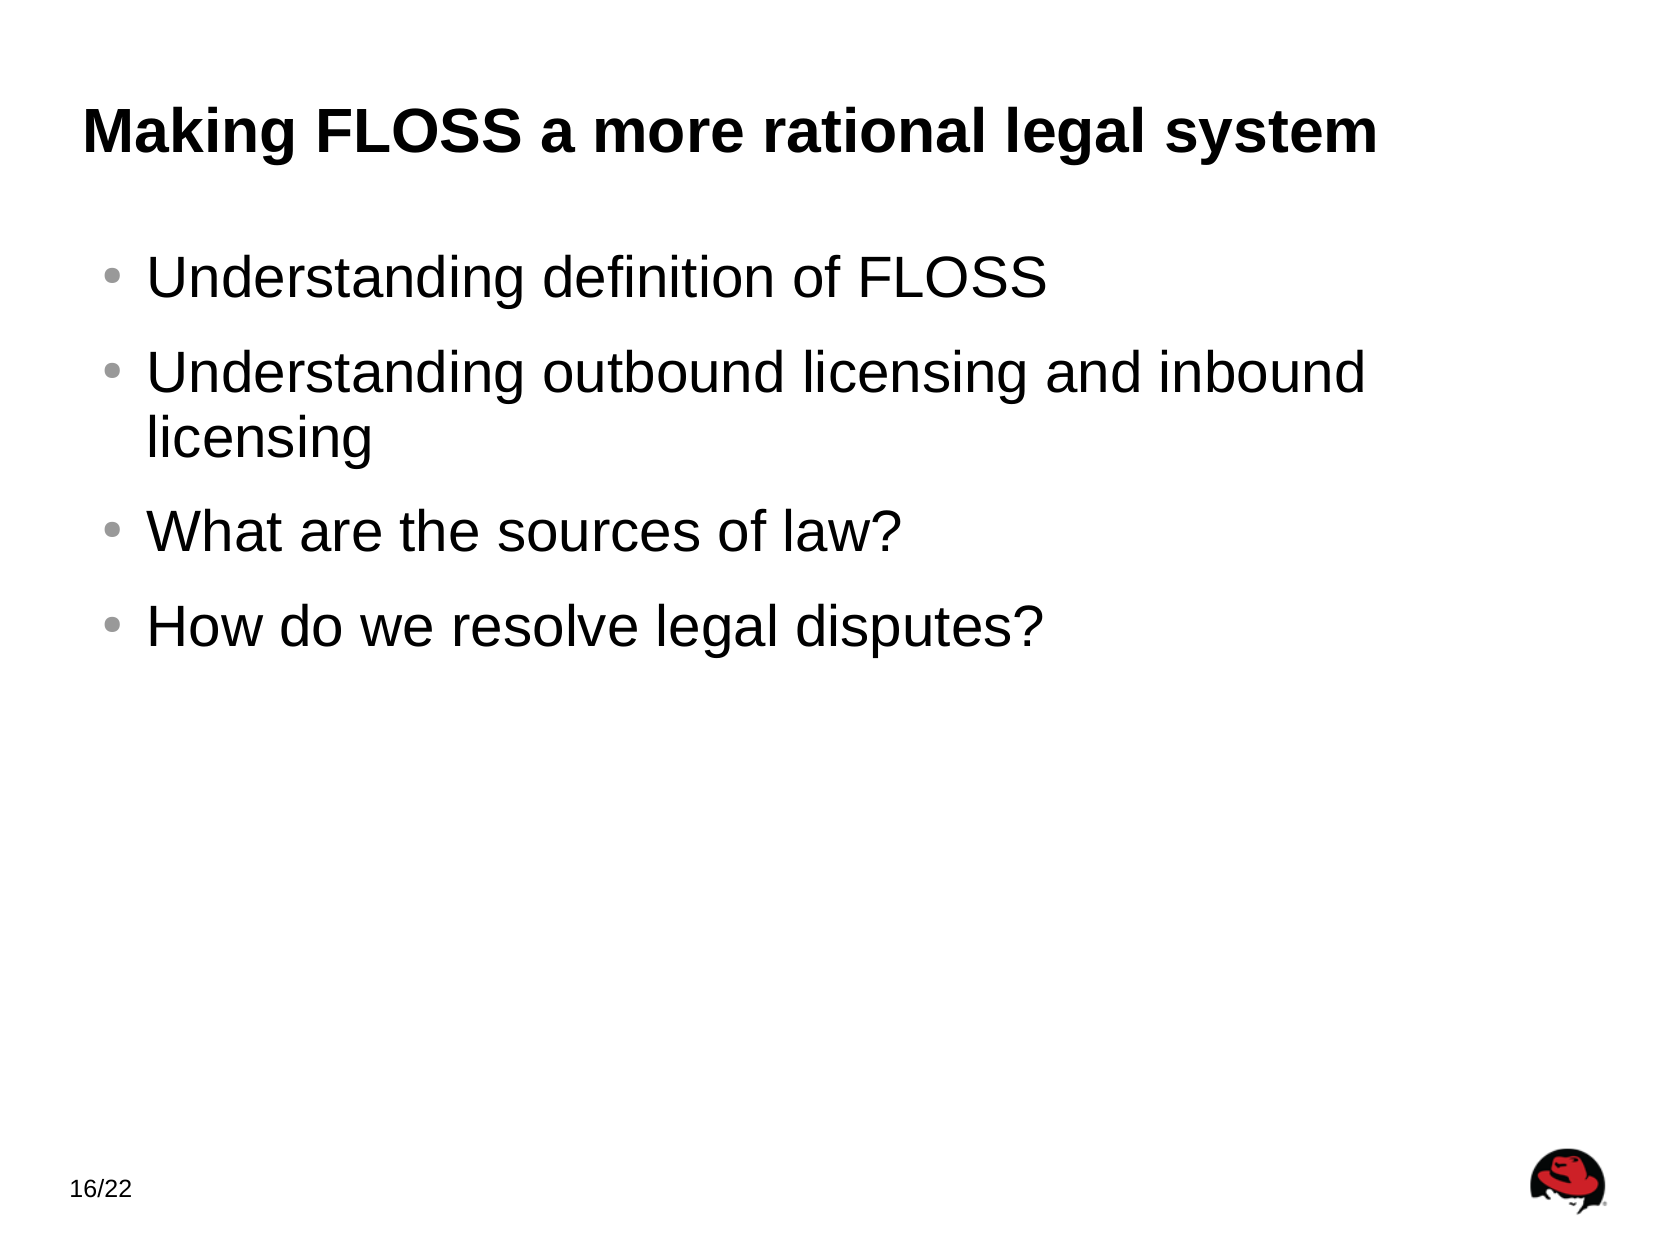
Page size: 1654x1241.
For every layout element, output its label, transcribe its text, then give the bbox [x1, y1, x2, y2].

list Understanding definition of FLOSS Understanding outbound licensing and inbound licensing What are the sources of law? How do we resolve legal disputes? [86, 244, 1576, 1024]
picture [1529, 1146, 1613, 1224]
title Making FLOSS a more rational legal system [82, 45, 1571, 218]
